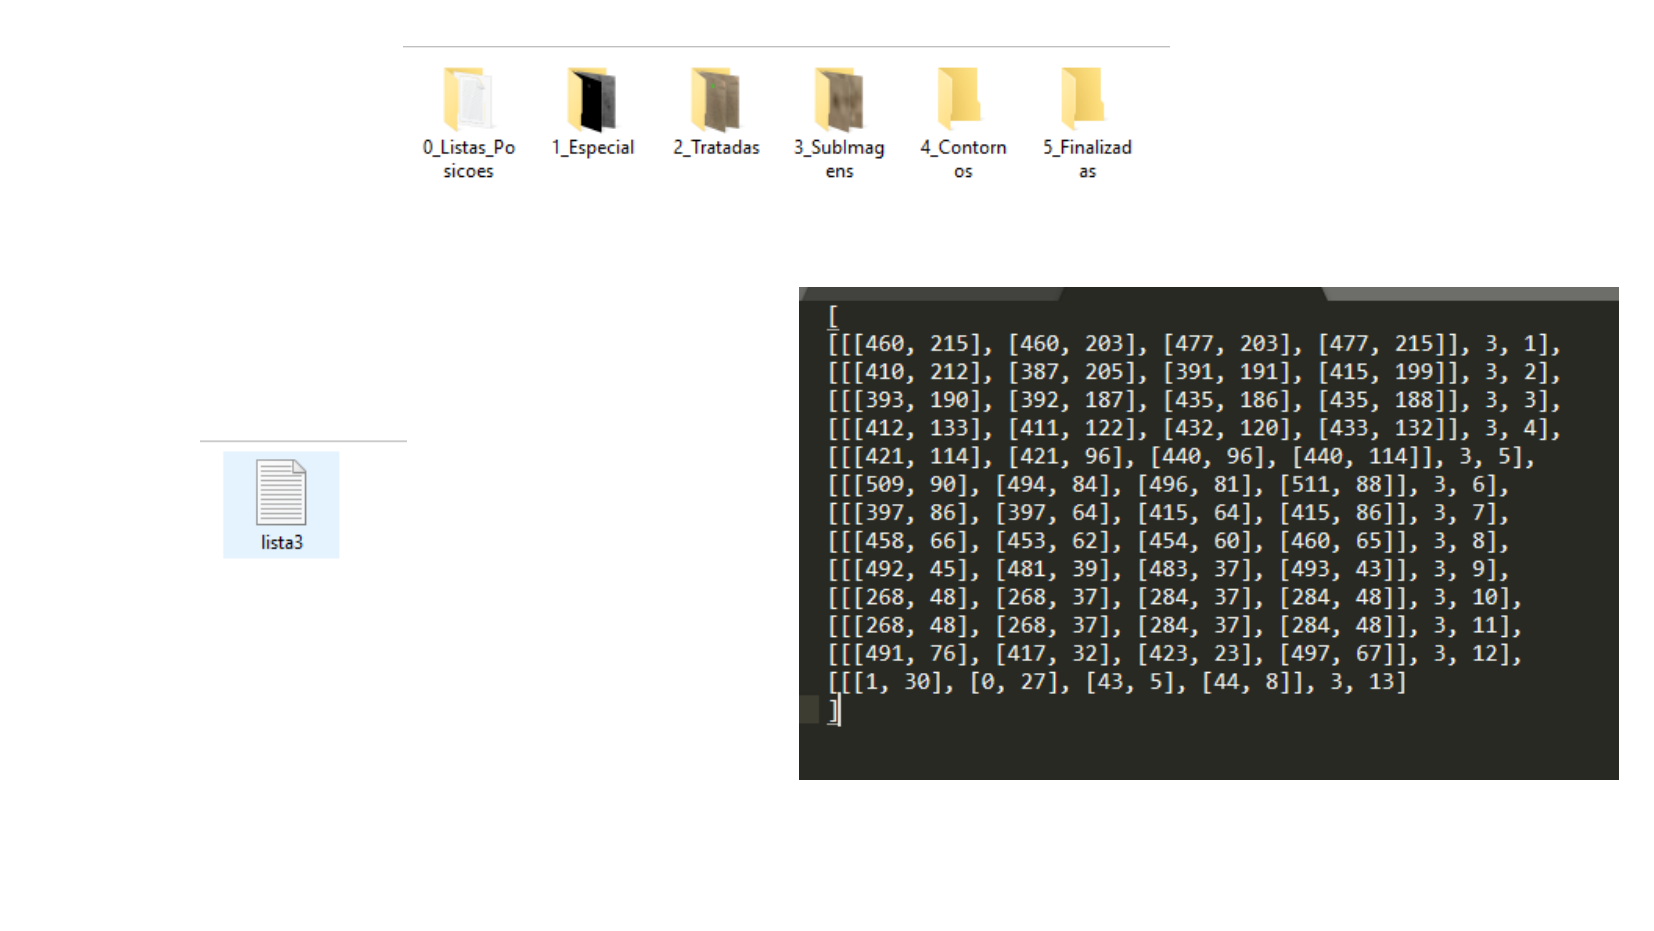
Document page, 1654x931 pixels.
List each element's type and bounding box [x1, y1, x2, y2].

picture [200, 436, 407, 598]
picture [799, 287, 1619, 780]
picture [403, 46, 1170, 249]
